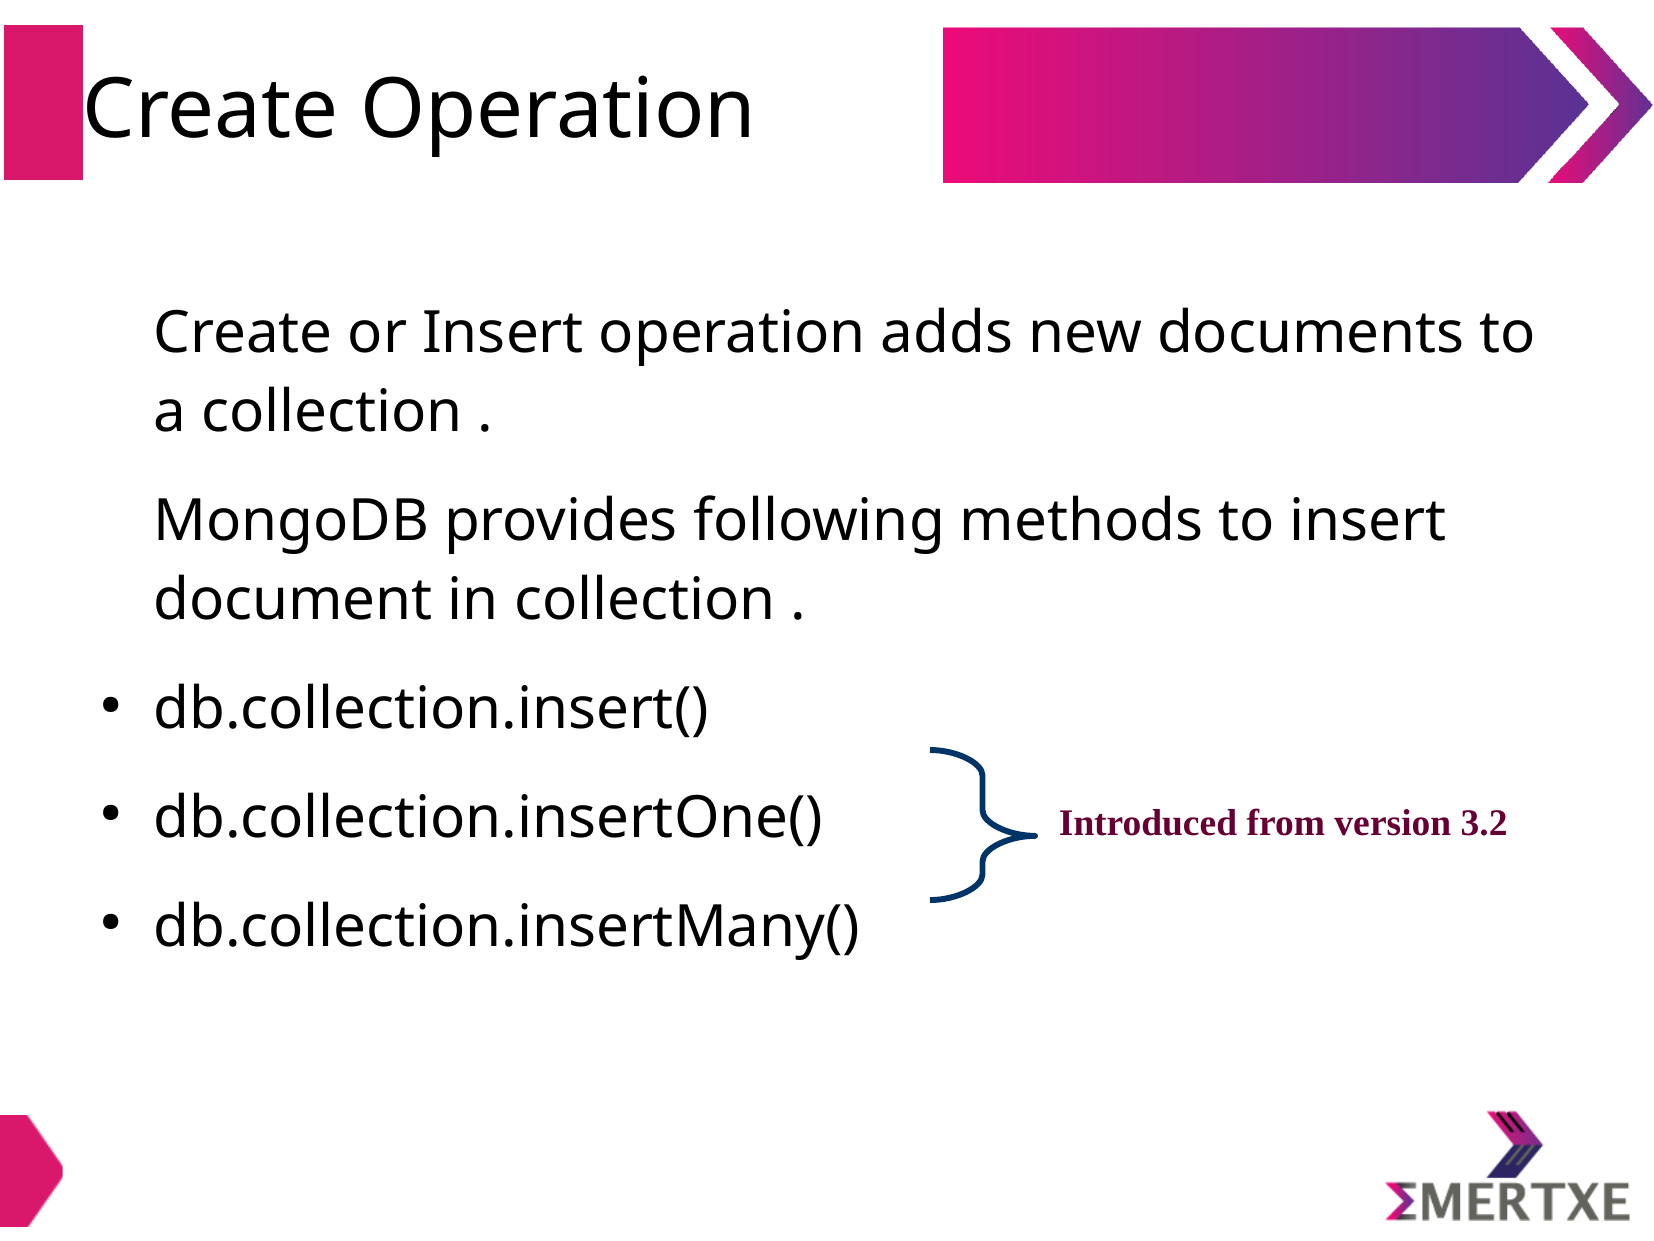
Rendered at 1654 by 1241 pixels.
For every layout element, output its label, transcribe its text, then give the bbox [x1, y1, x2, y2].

title Create Operation [82, 2, 1571, 210]
picture [1385, 1107, 1631, 1221]
picture [1571, 27, 1653, 183]
list Create or Insert operation adds new documents to a collection . MongoDB provides following methods to insert document in collection . db.collection.insert() db.collection.insertOne() db.collection.insertMany() [82, 290, 1571, 1010]
text_box Introduced from version 3.2 [1044, 795, 1546, 852]
